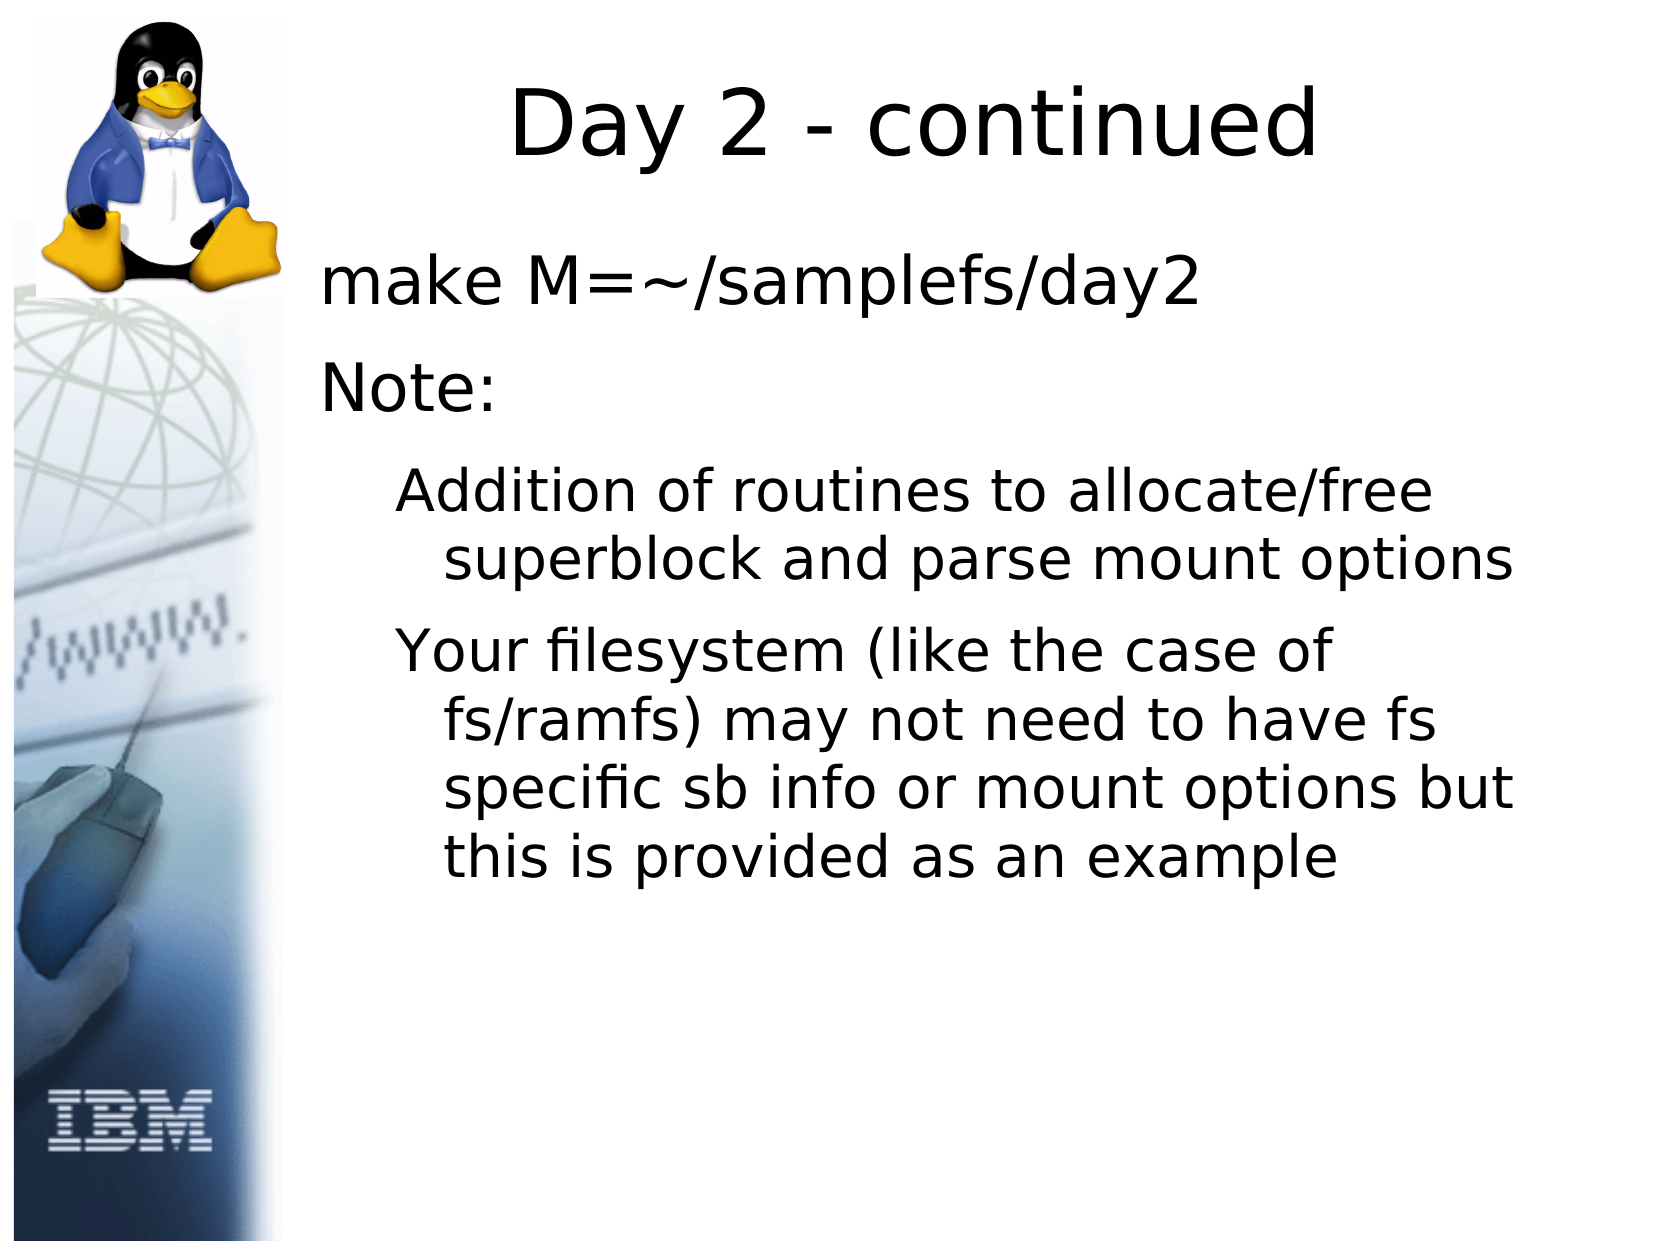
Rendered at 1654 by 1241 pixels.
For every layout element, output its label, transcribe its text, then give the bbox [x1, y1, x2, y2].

title Day 2 - continued [301, 39, 1528, 209]
list make M=~/samplefs/day2 Note: Addition of routines to allocate/free superblock and parse mount options Your filesystem (like the case of fs/ramfs) may not need to have fs specific sb info or mount options but this is provided as an example [301, 243, 1520, 1182]
